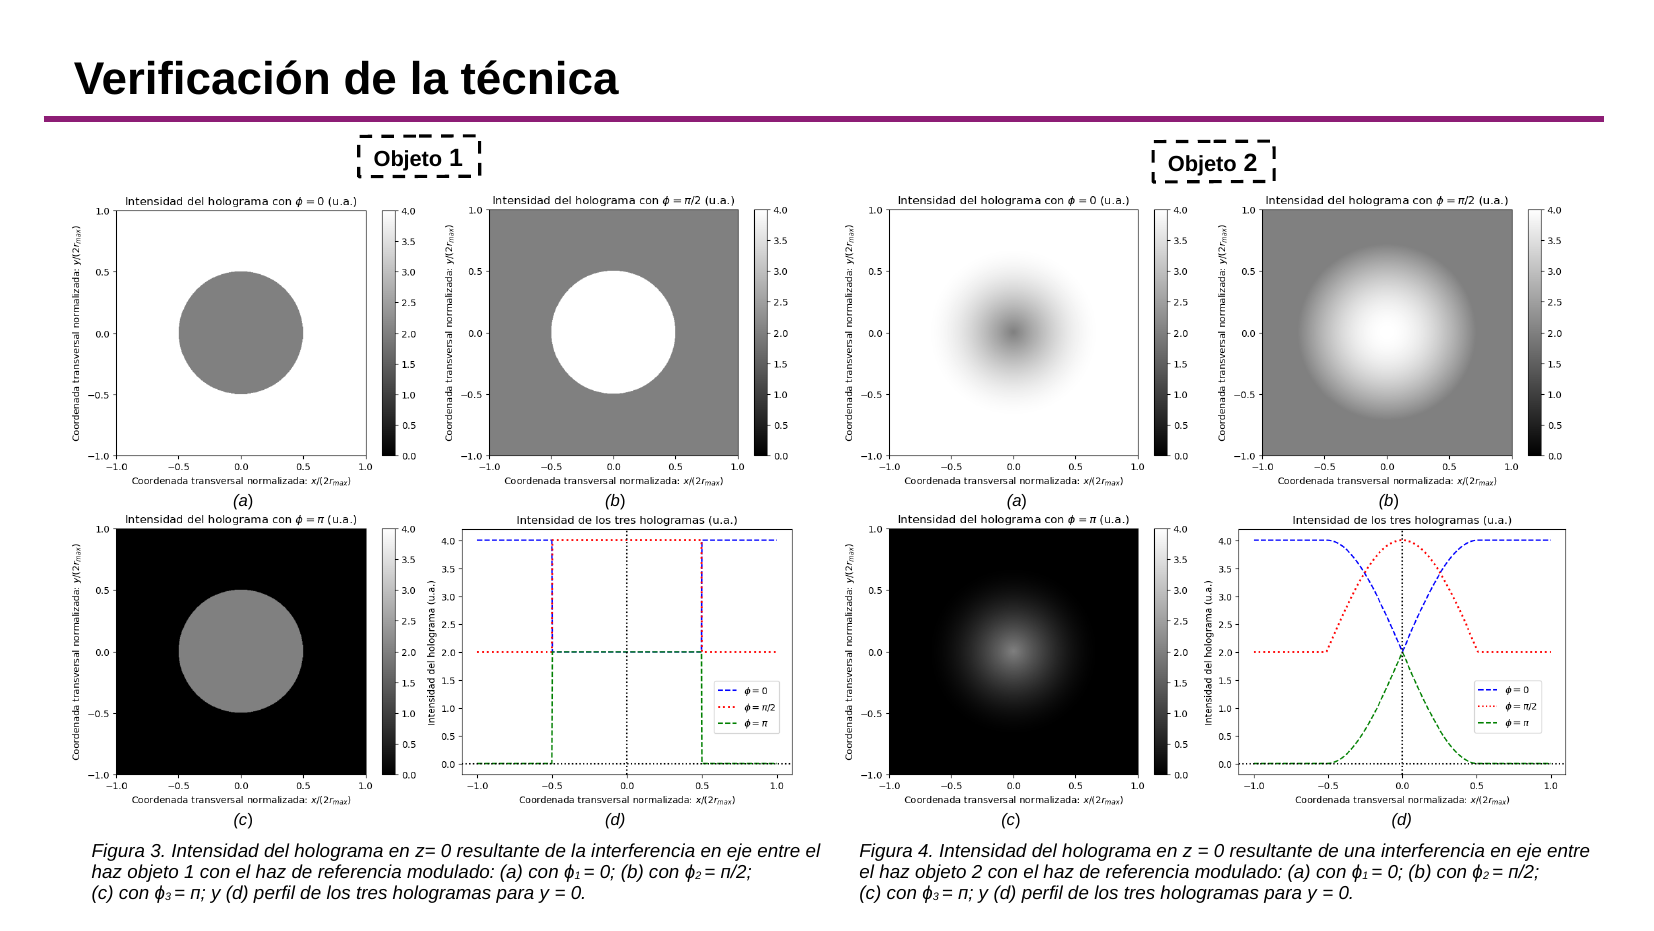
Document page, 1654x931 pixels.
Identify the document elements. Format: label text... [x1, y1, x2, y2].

picture [437, 188, 794, 484]
text_box Figura 3. Intensidad del holograma en z= 0 resultante de la interferencia en eje entre el haz objeto 1 con el haz de referencia modulado: (a) con ɸ1 = 0; (b) con ɸ2 = ᴨ/2; (c) con ɸ3 = ᴨ; y (d) perfil de los tres hologramas para y = 0. [76, 832, 844, 931]
text_box Objeto 1 [358, 136, 506, 207]
picture [1198, 509, 1575, 812]
title Verificación de la técnica [73, 18, 1654, 140]
text_box (a) [838, 484, 1196, 539]
picture [64, 509, 798, 812]
text_box (b) [437, 484, 794, 539]
picture [837, 188, 1194, 493]
picture [1210, 188, 1568, 484]
text_box (c) [832, 803, 1190, 858]
text_box (c) [64, 803, 422, 858]
picture [837, 507, 1194, 812]
picture [64, 189, 422, 484]
text_box (d) [1223, 803, 1581, 858]
text_box Figura 4. Intensidad del holograma en z = 0 resultante de una interferencia en eje entre el haz objeto 2 con el haz de referencia modulado: (a) con ɸ1 = 0; (b) con ɸ2 = ᴨ/2; (c) con ɸ3 = ᴨ; y (d) perfil de los tres hologramas para y = 0. [844, 832, 1616, 931]
text_box (d) [437, 803, 794, 858]
text_box (b) [1210, 484, 1568, 539]
text_box Objeto 2 [1153, 141, 1301, 213]
text_box (a) [64, 484, 422, 539]
